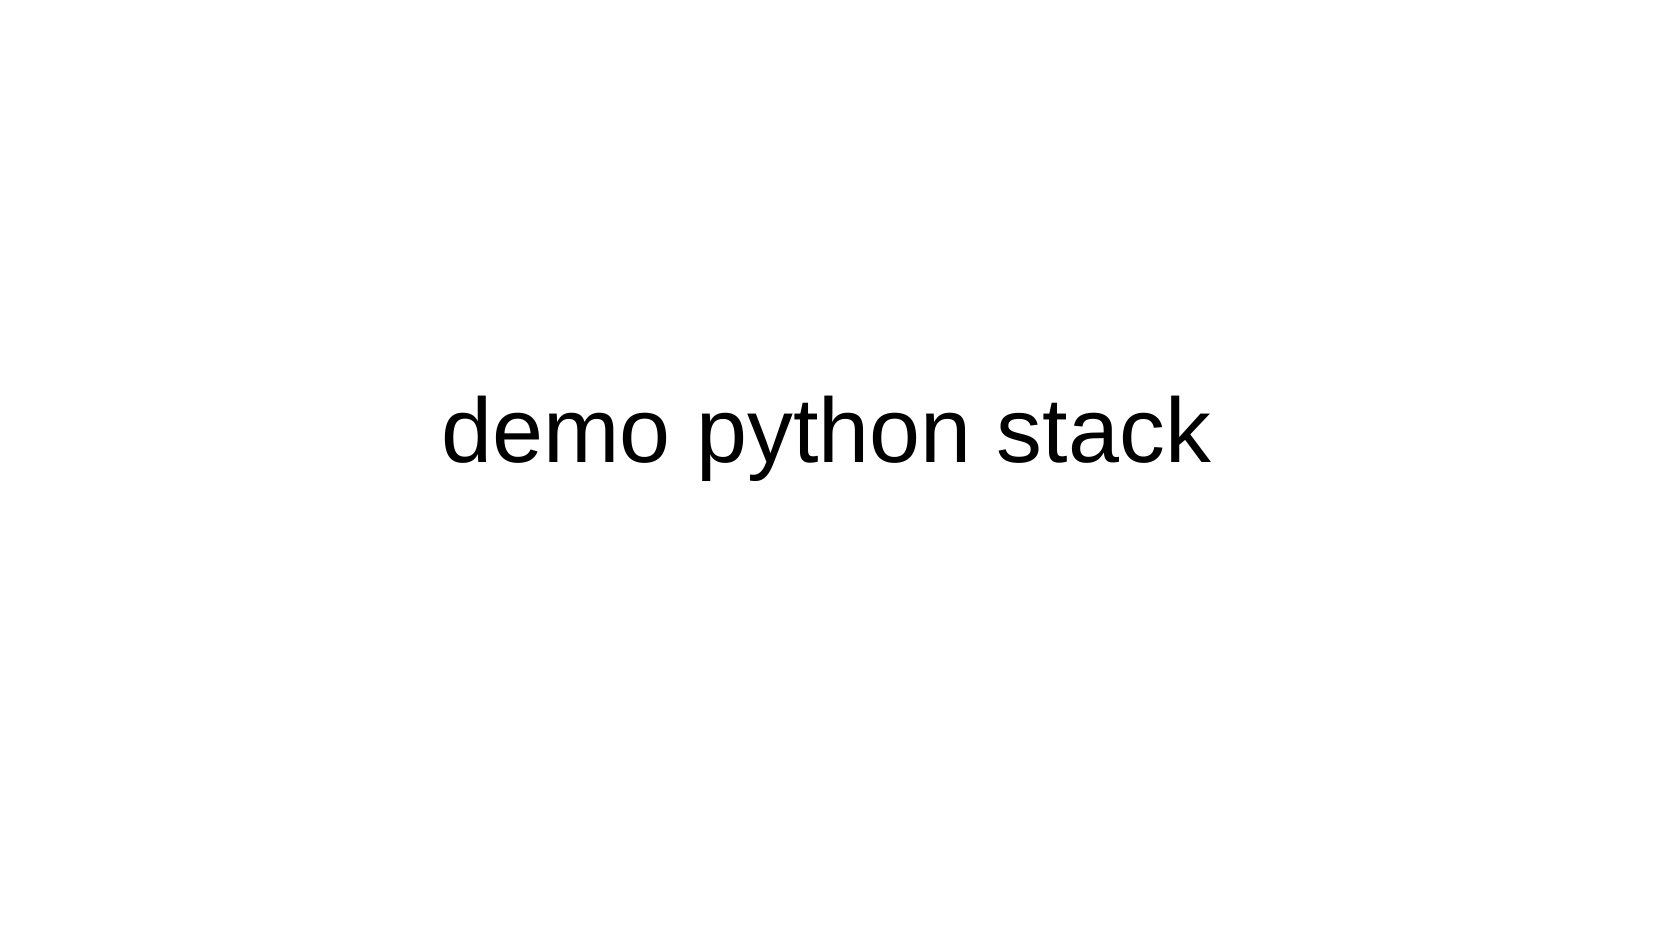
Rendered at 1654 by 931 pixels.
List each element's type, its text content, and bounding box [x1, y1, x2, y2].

title demo python stack [82, 352, 1571, 508]
